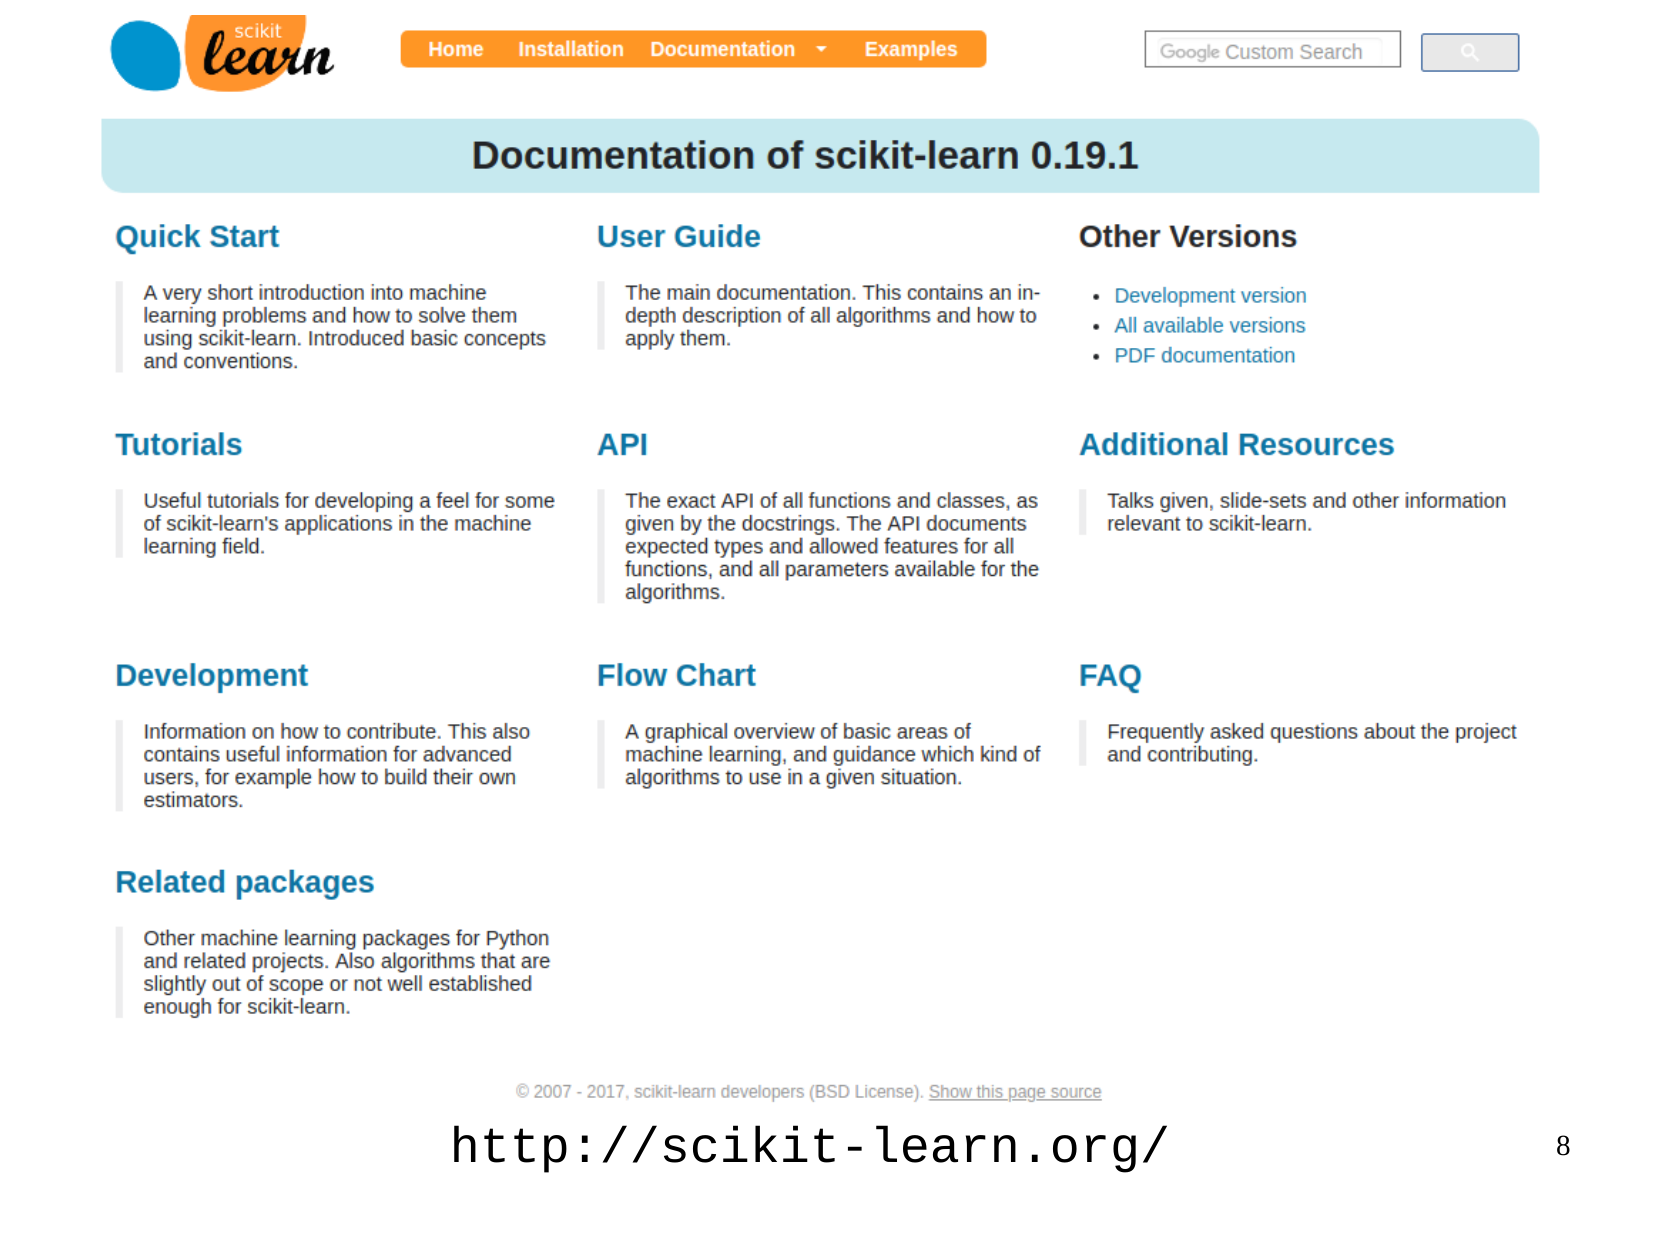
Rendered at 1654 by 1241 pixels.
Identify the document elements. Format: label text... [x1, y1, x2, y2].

text_box http://scikit-learn.org/ [435, 1126, 1185, 1186]
picture [86, 15, 1561, 1126]
